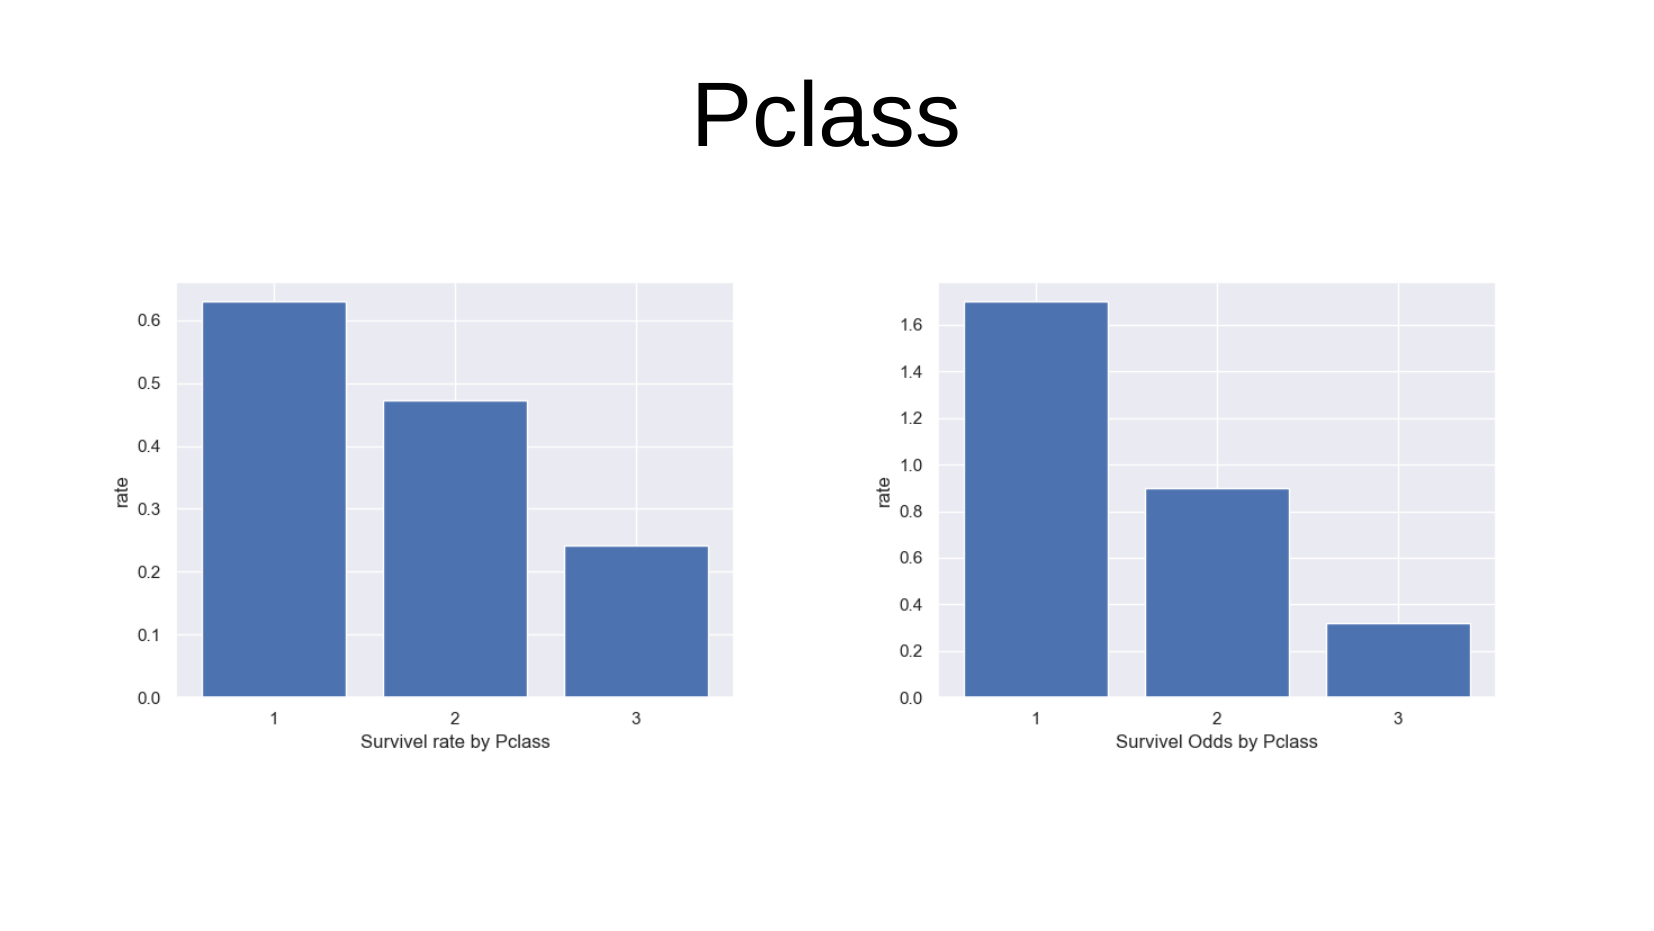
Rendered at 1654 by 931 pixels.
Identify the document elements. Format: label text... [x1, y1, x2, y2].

picture [848, 217, 1568, 758]
title Pclass [82, 37, 1571, 193]
picture [86, 217, 806, 758]
